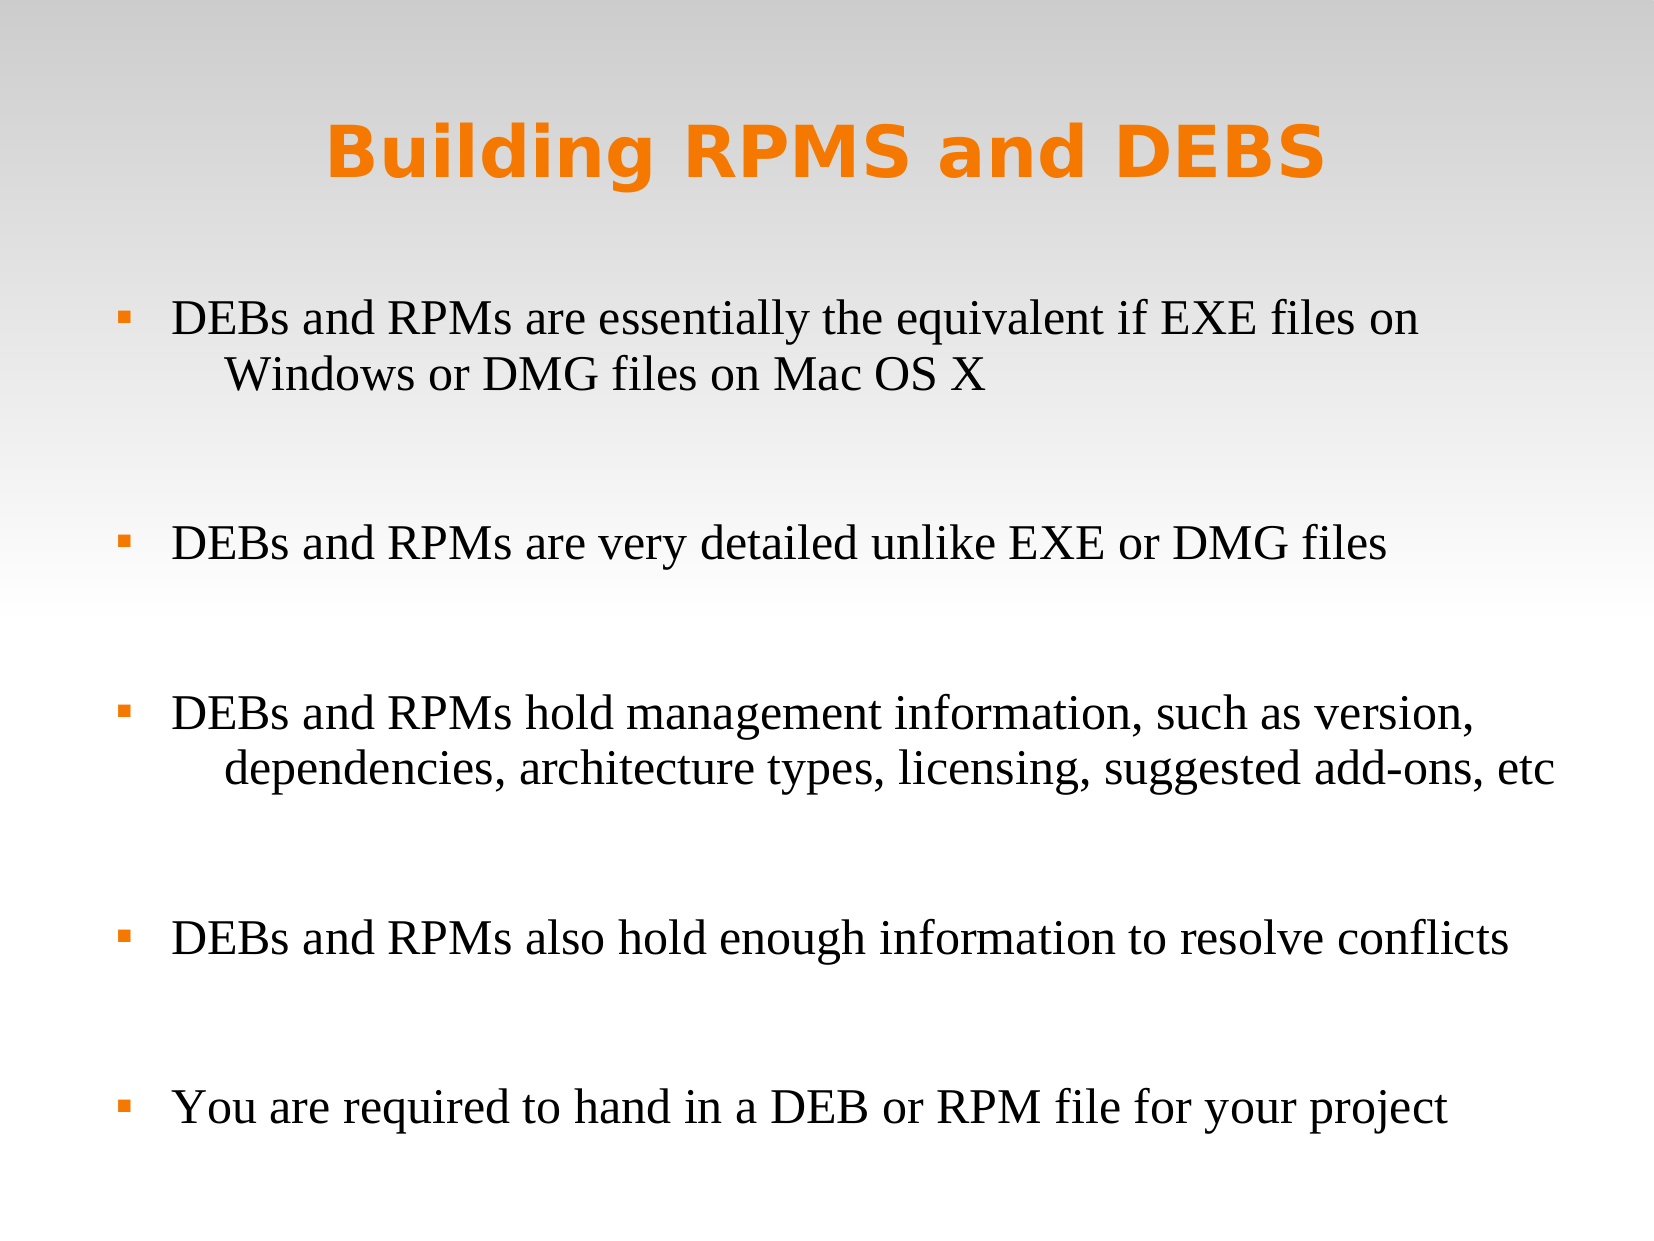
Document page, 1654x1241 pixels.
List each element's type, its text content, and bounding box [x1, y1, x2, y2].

list DEBs and RPMs are essentially the equivalent if EXE files on Windows or DMG files on Mac OS X DEBs and RPMs are very detailed unlike EXE or DMG files DEBs and RPMs hold management information, such as version, dependencies, architecture types, licensing, suggested add-ons, etc DEBs and RPMs also hold enough information to resolve conflicts You are required to hand in a DEB or RPM file for your project [82, 290, 1571, 1192]
title Building RPMS and DEBS [82, 49, 1571, 257]
